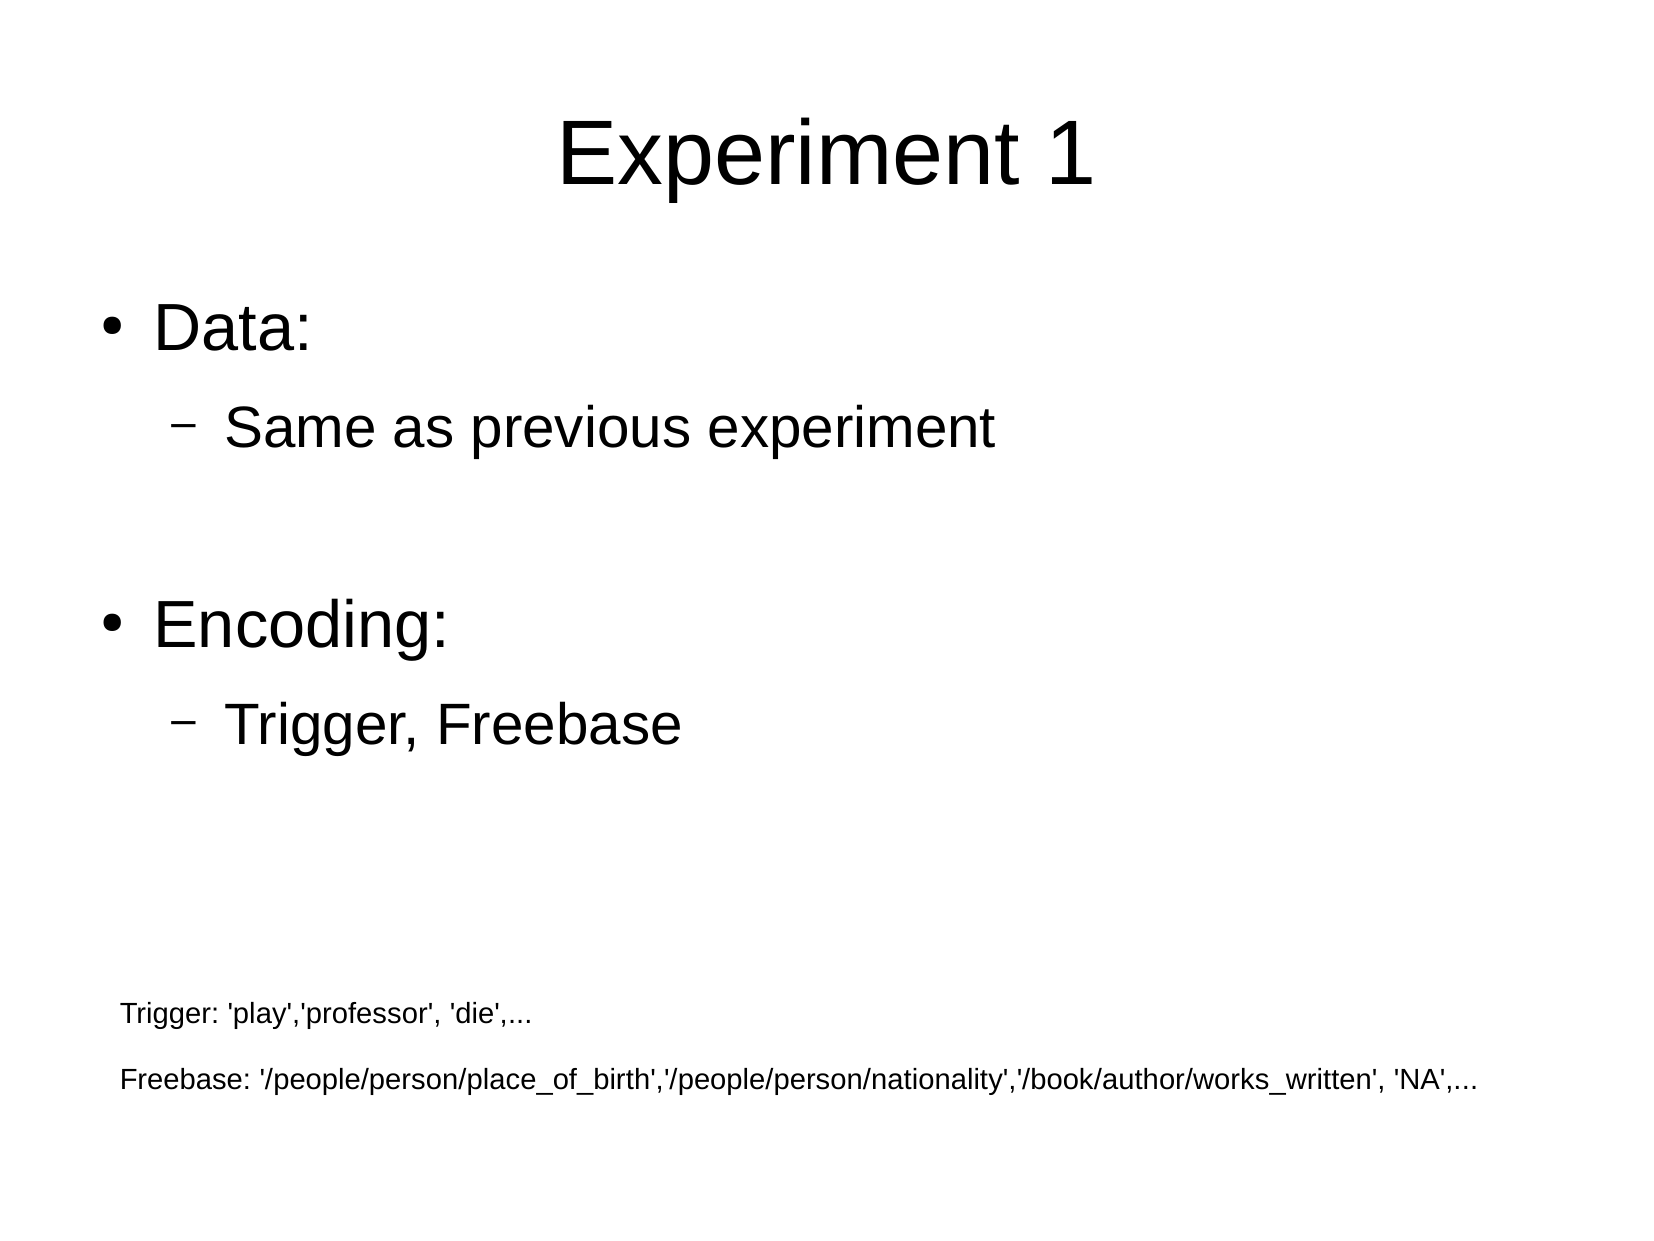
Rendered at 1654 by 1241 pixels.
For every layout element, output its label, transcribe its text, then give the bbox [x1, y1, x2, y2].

text_box Trigger: 'play','professor', 'die',... Freebase: '/people/person/place_of_birth','/people/person/nationality','/book/author/works_written', 'NA',... [105, 990, 1516, 1241]
list Data: Same as previous experiment Encoding: Trigger, Freebase [82, 290, 1538, 1010]
title Experiment 1 [82, 49, 1571, 257]
